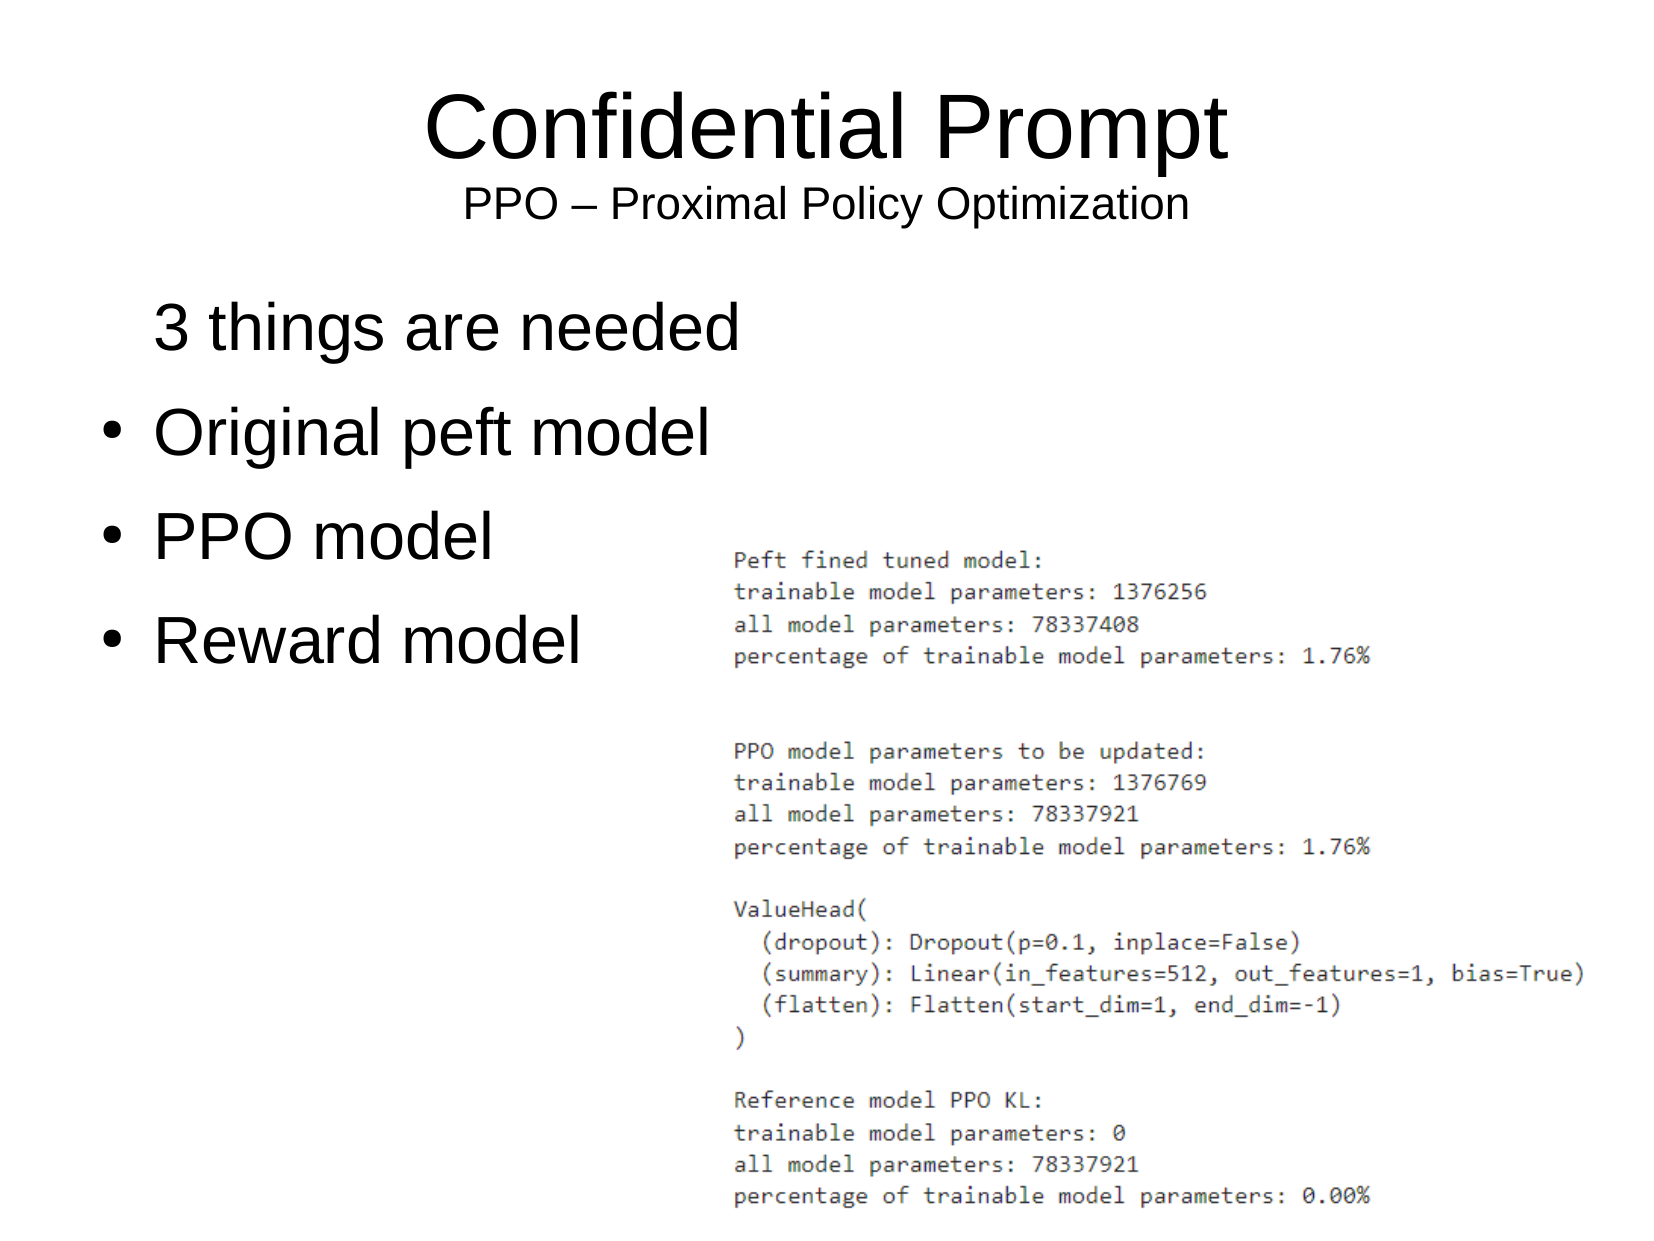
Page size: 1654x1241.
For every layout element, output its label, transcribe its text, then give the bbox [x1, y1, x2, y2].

list 3 things are needed Original peft model PPO model Reward model [82, 290, 1571, 1109]
picture [722, 540, 1654, 1241]
title Confidential Prompt PPO – Proximal Policy Optimization [82, 49, 1571, 257]
